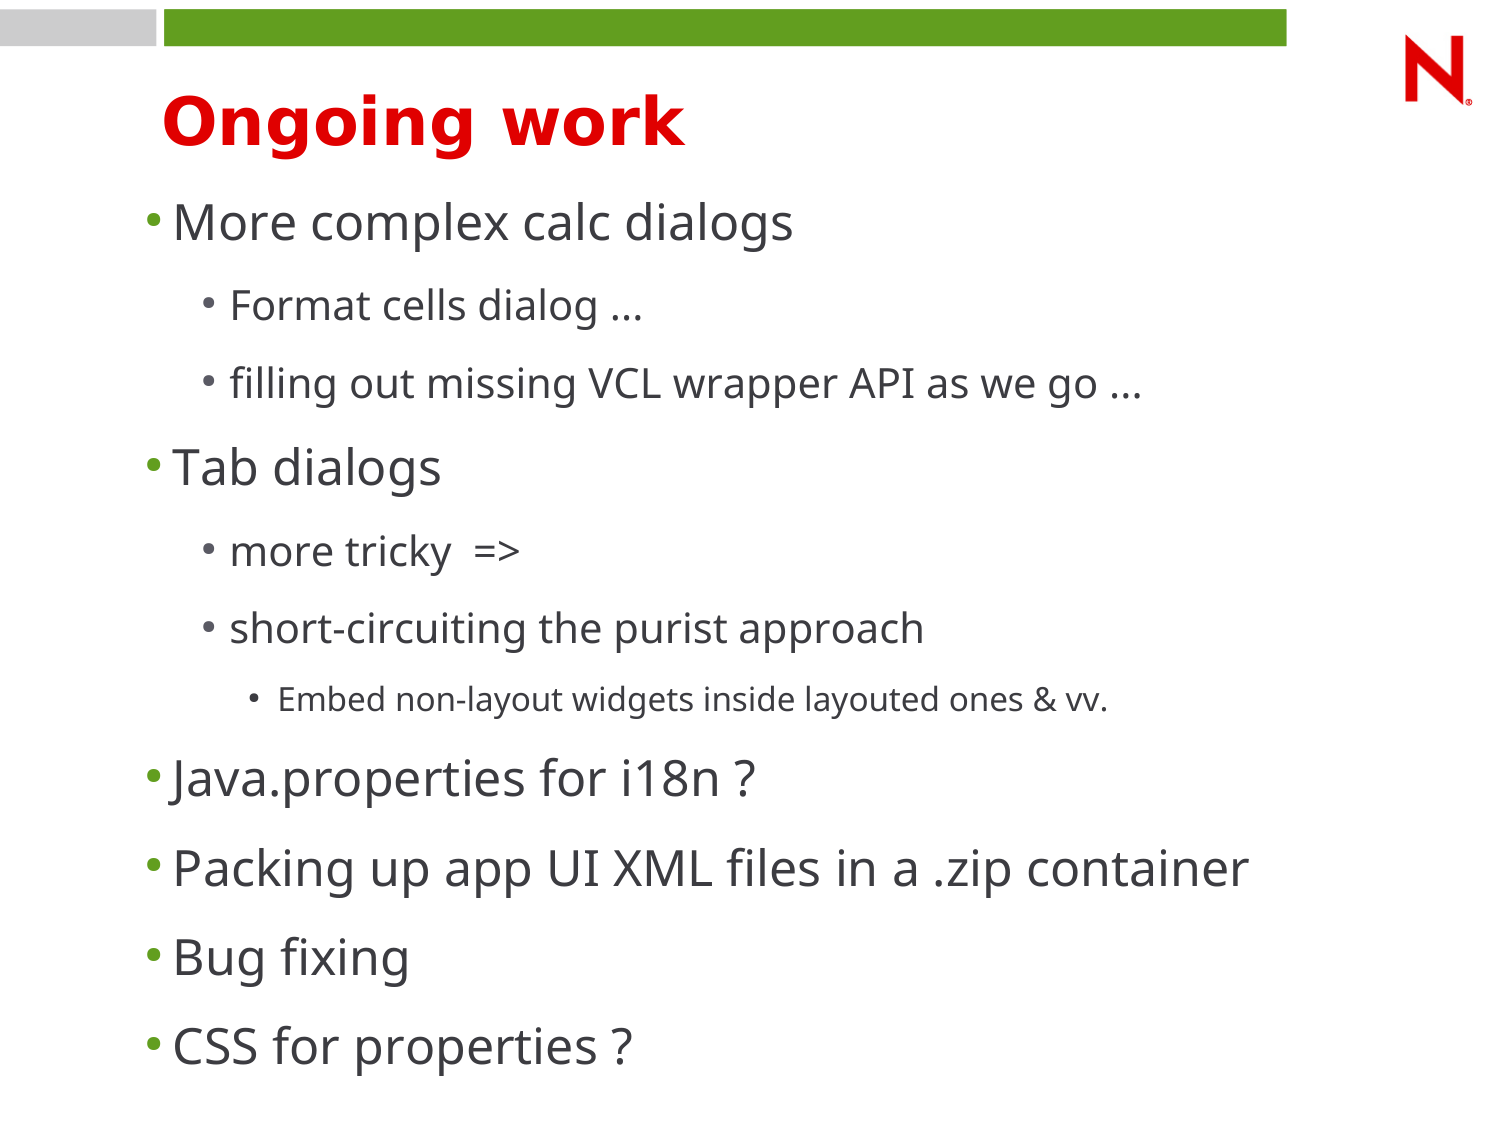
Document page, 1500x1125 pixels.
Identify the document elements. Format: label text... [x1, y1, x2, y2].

picture [1403, 32, 1473, 107]
title Ongoing work [161, 41, 1383, 183]
list More complex calc dialogs Format cells dialog ... filling out missing VCL wrapper API as we go ... Tab dialogs more tricky => short-circuiting the purist approach Embed non-layout widgets inside layouted ones & vv. Java.properties for i18n ? Packing up app UI XML files in a .zip container Bug fixing CSS for properties ? [145, 183, 1403, 1030]
